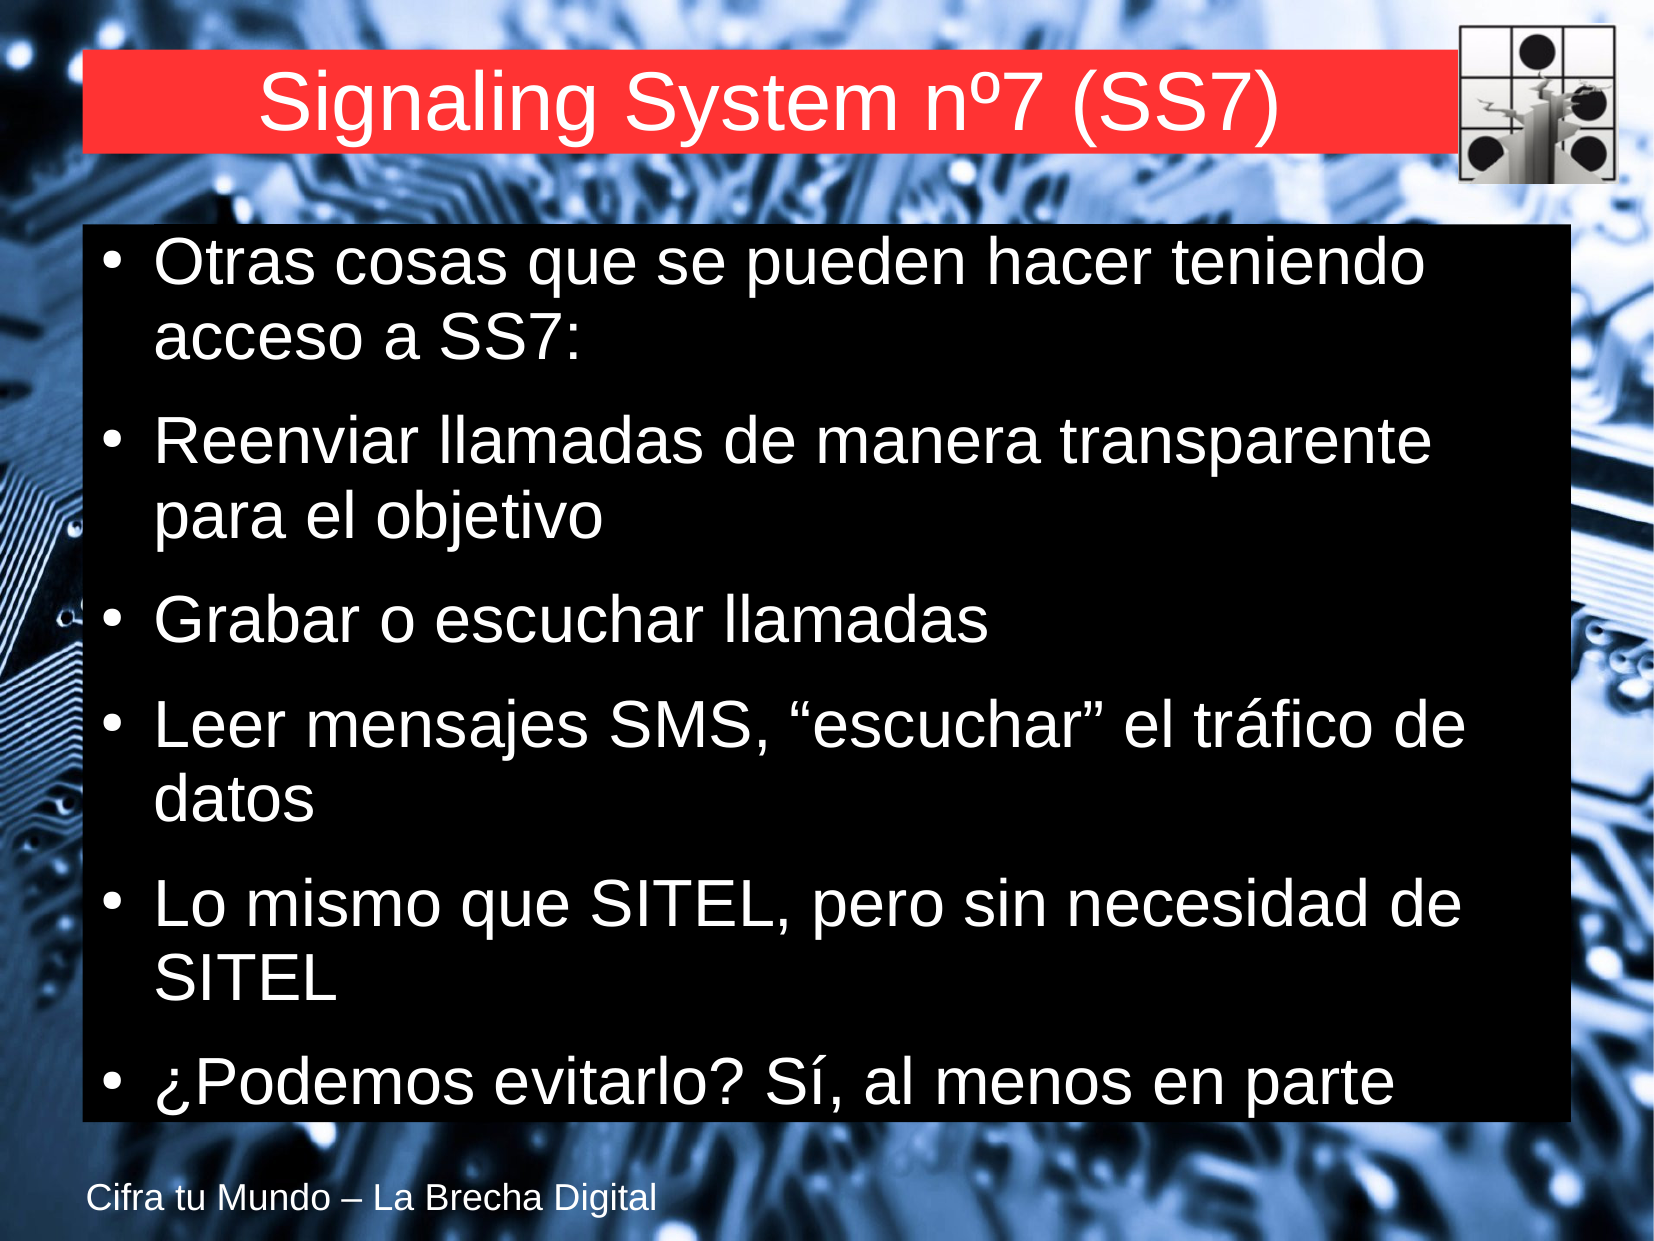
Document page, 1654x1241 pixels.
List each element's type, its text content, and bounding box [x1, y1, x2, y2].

picture [0, 0, 1654, 1241]
list Otras cosas que se pueden hacer teniendo acceso a SS7: Reenviar llamadas de manera transparente para el objetivo Grabar o escuchar llamadas Leer mensajes SMS, “escuchar” el tráfico de datos Lo mismo que SITEL, pero sin necesidad de SITEL ¿Podemos evitarlo? Sí, al menos en parte [82, 224, 1571, 1123]
title Signaling System nº7 (SS7) [82, 49, 1458, 154]
text_box Cifra tu Mundo – La Brecha Digital [70, 1169, 1453, 1226]
